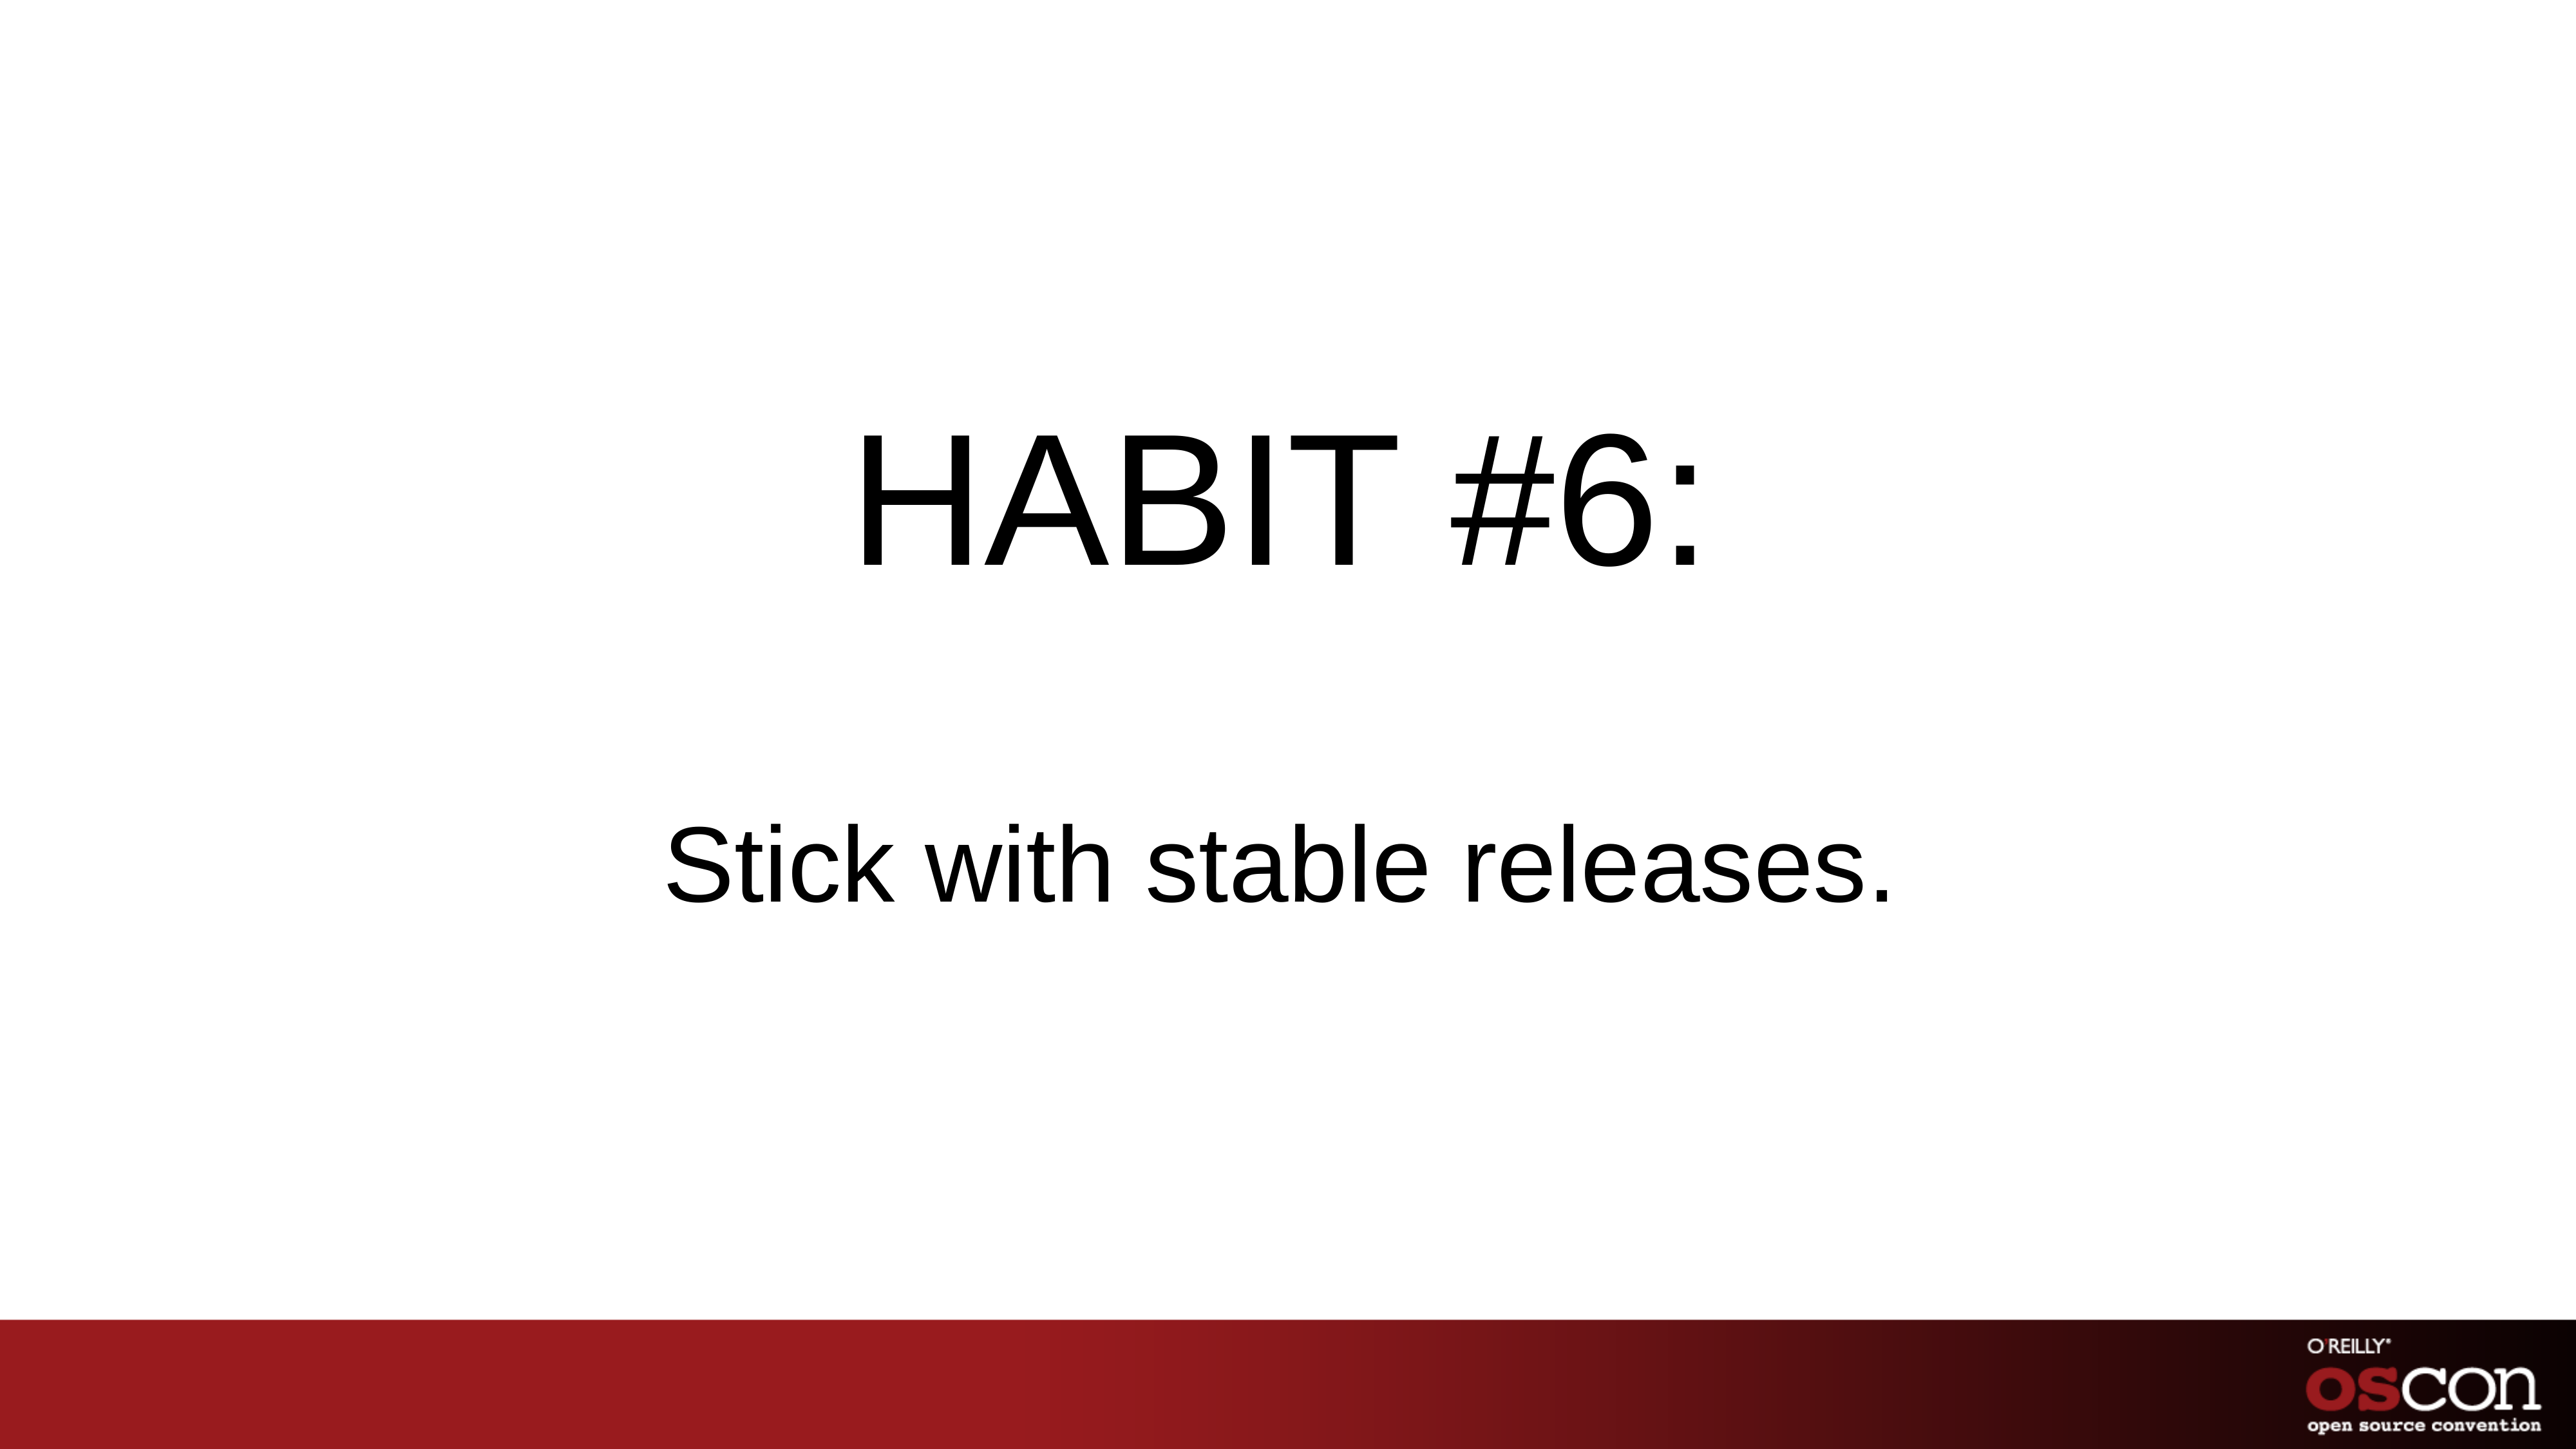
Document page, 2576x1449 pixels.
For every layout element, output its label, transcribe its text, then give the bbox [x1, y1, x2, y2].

subtitle HABIT #6: Stick with stable releases. [48, 17, 2514, 1449]
picture [0, 0, 2576, 1449]
